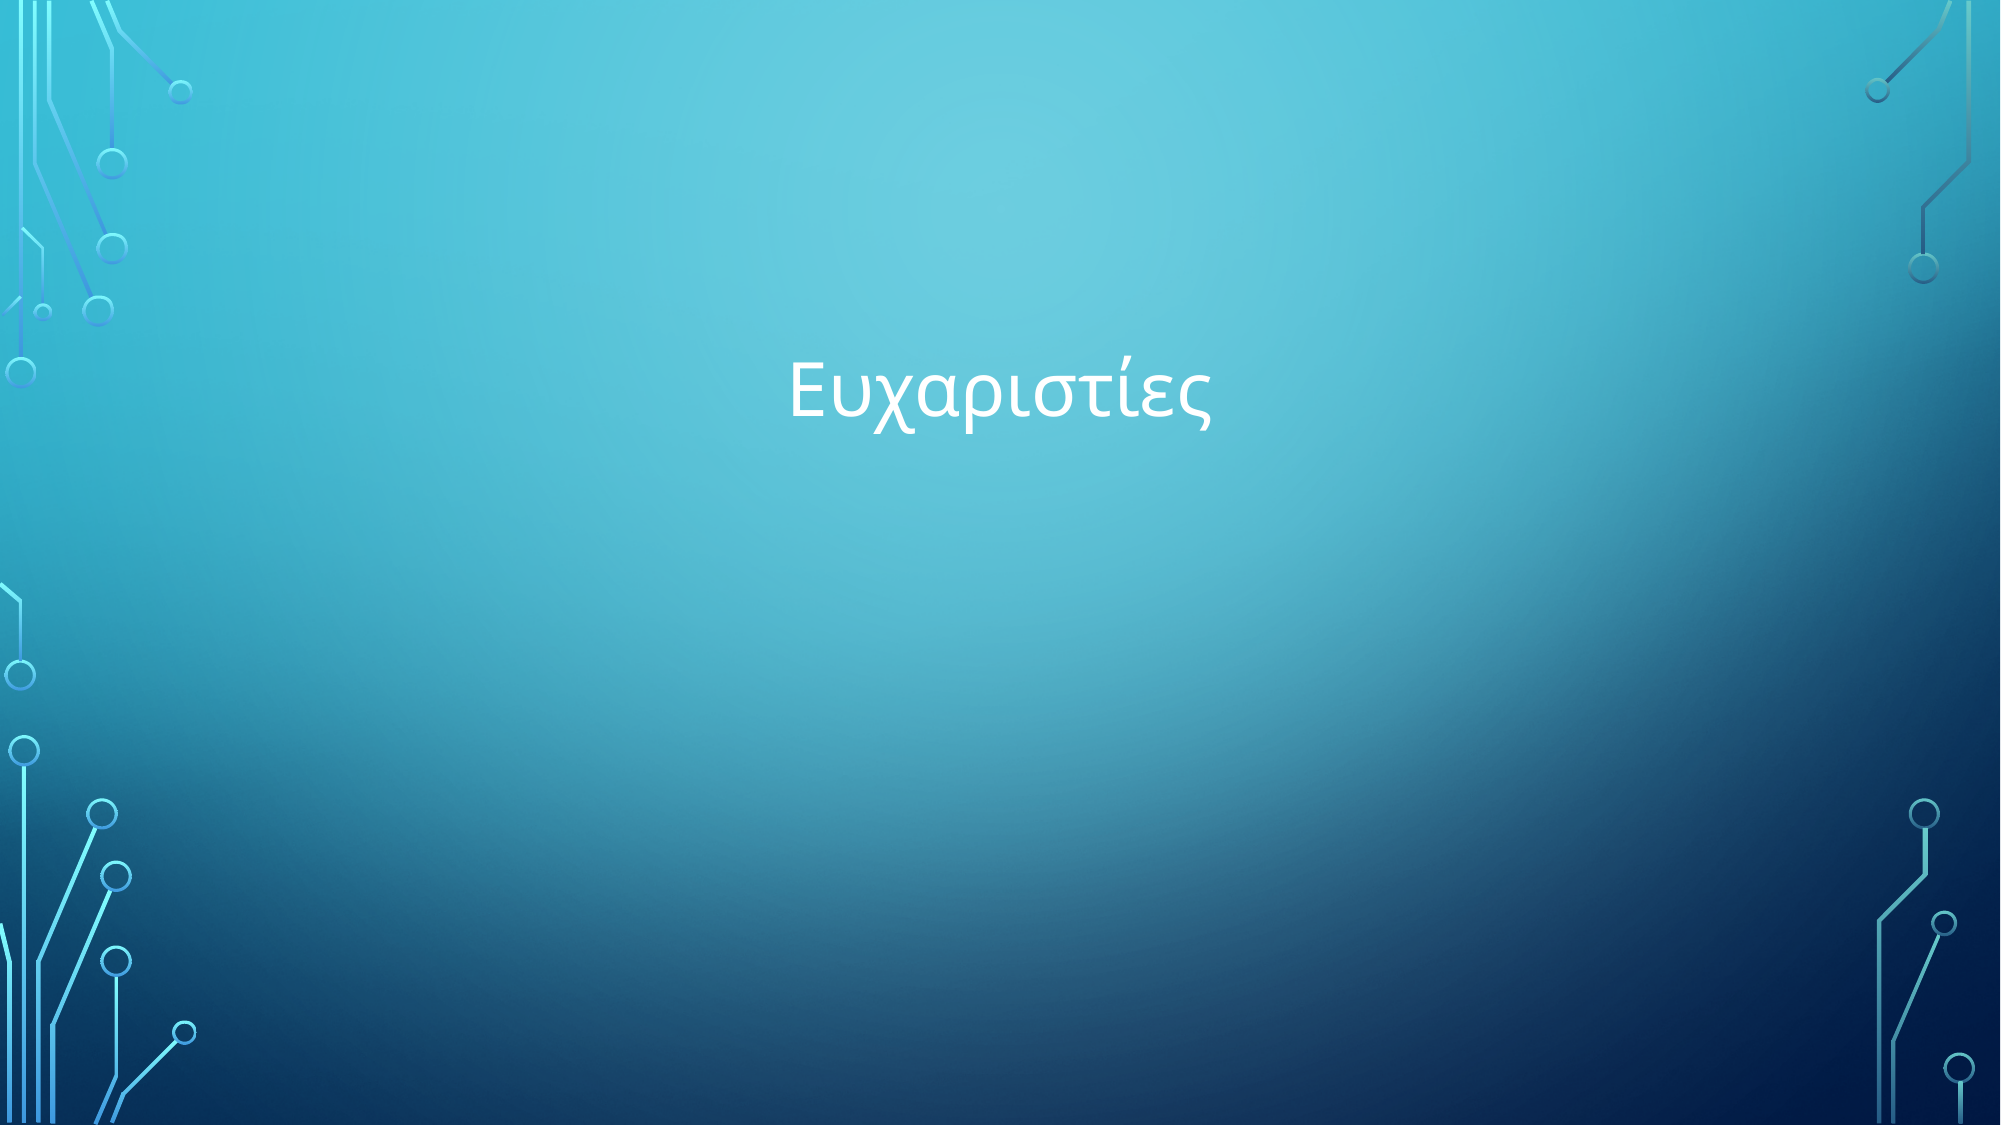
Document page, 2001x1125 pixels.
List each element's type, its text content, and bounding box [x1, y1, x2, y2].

title Ευχαριστίες [187, 101, 1813, 683]
